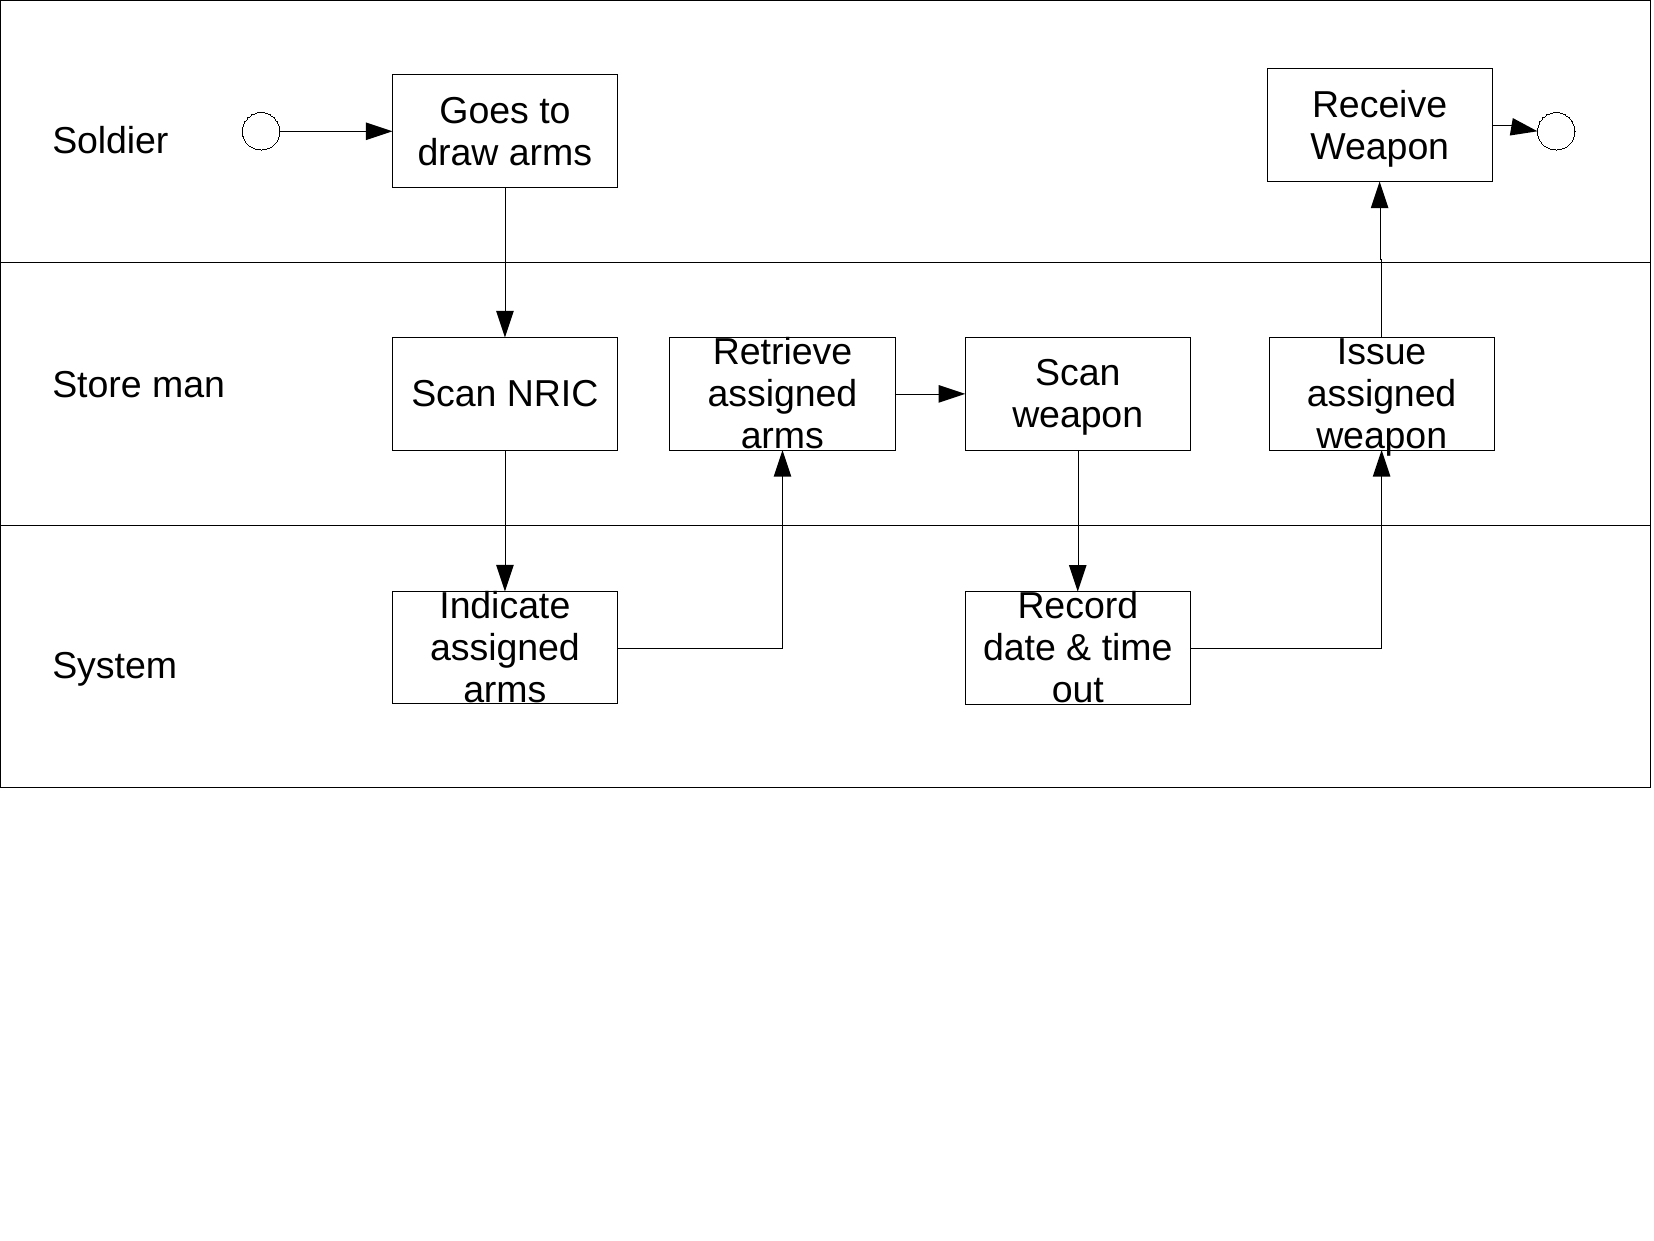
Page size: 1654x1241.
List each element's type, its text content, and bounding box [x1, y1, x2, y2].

text_box Scan NRIC [392, 337, 618, 451]
text_box Goes to draw arms [392, 74, 618, 188]
text_box Receive Weapon [1267, 68, 1493, 182]
text_box Issue assigned weapon [1269, 337, 1495, 451]
text_box Soldier [37, 112, 184, 170]
text_box Store man [37, 355, 240, 413]
text_box [0, 0, 1651, 788]
text_box Record date & time out [965, 591, 1191, 705]
text_box Retrieve assigned arms [669, 337, 896, 451]
text_box Indicate assigned arms [392, 591, 618, 704]
text_box Scan weapon [965, 337, 1191, 451]
text_box System [37, 637, 192, 695]
